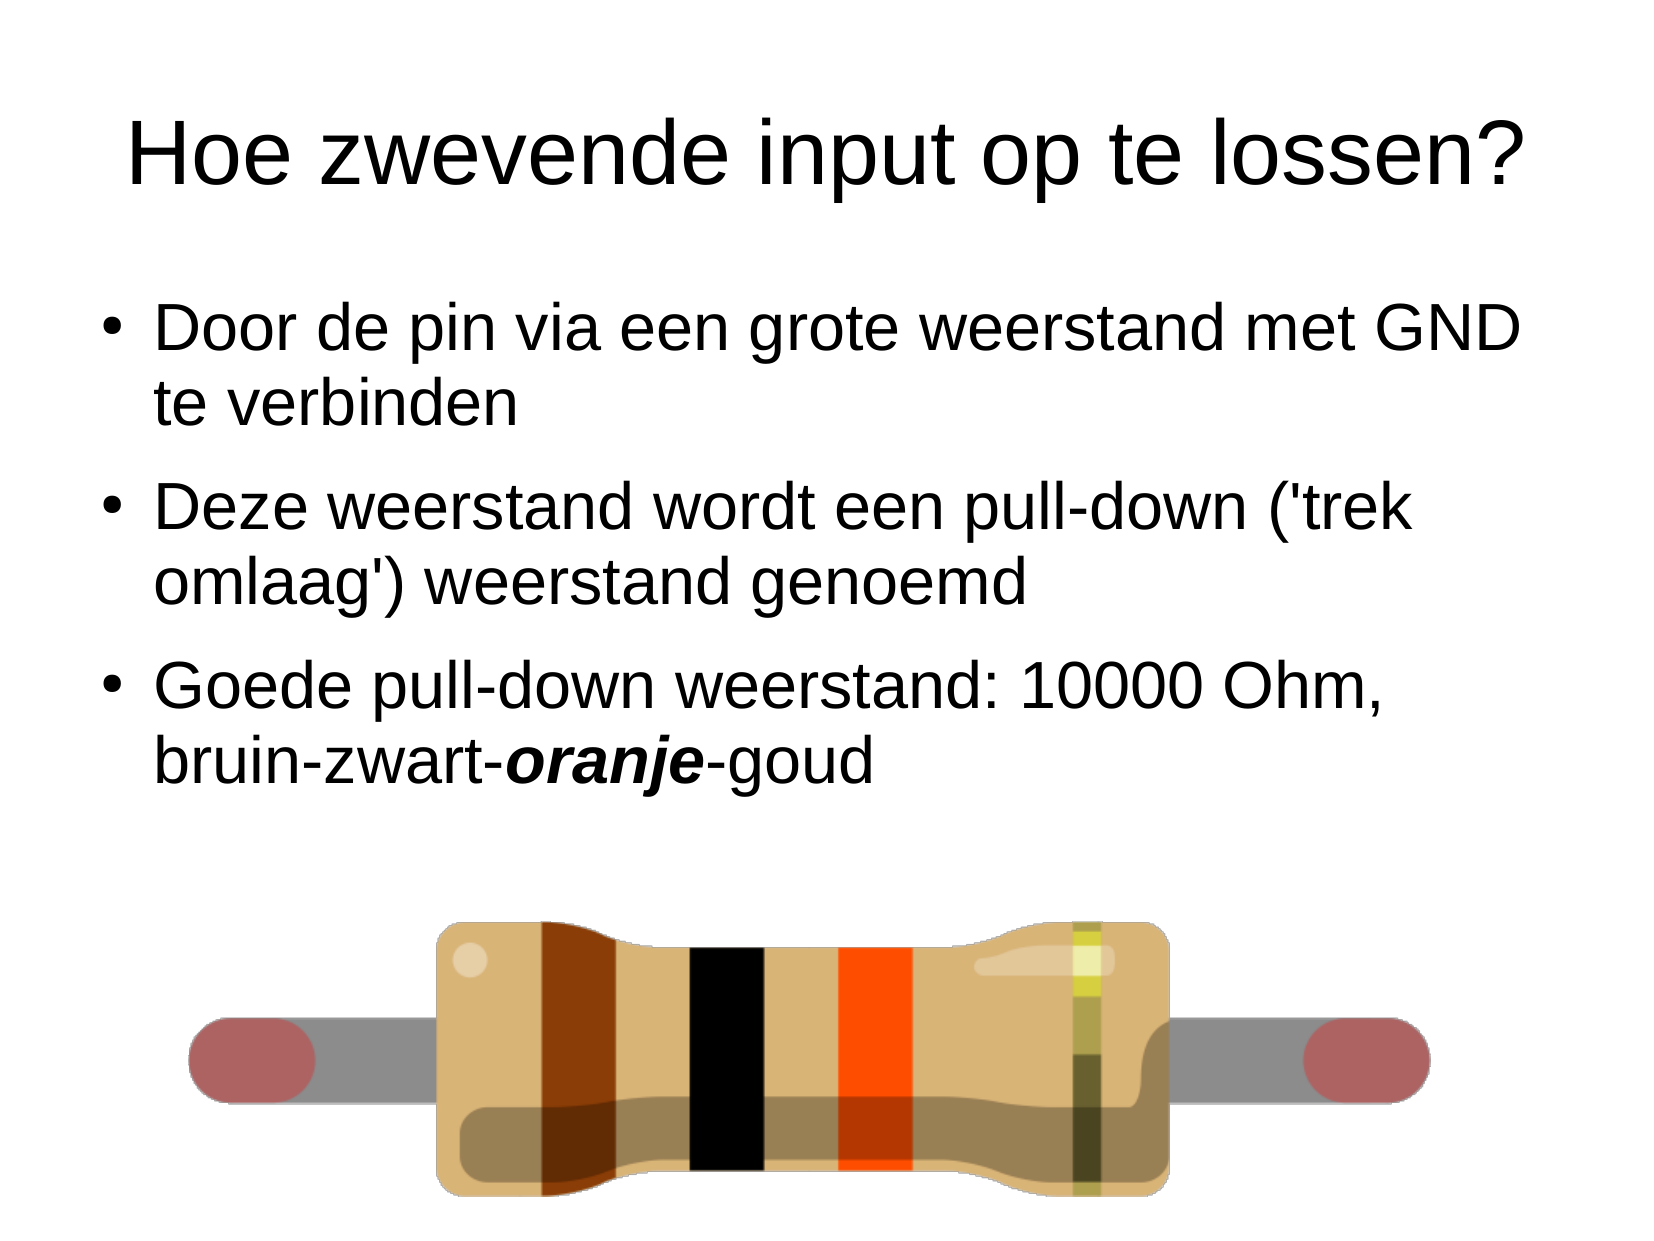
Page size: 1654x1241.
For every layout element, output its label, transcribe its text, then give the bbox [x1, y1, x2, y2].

title Hoe zwevende input op te lossen? [82, 49, 1571, 257]
picture [188, 921, 1431, 1197]
list Door de pin via een grote weerstand met GND te verbinden Deze weerstand wordt een pull-down ('trek omlaag') weerstand genoemd Goede pull-down weerstand: 10000 Ohm, bruin-zwart-oranje-goud [82, 290, 1571, 1010]
